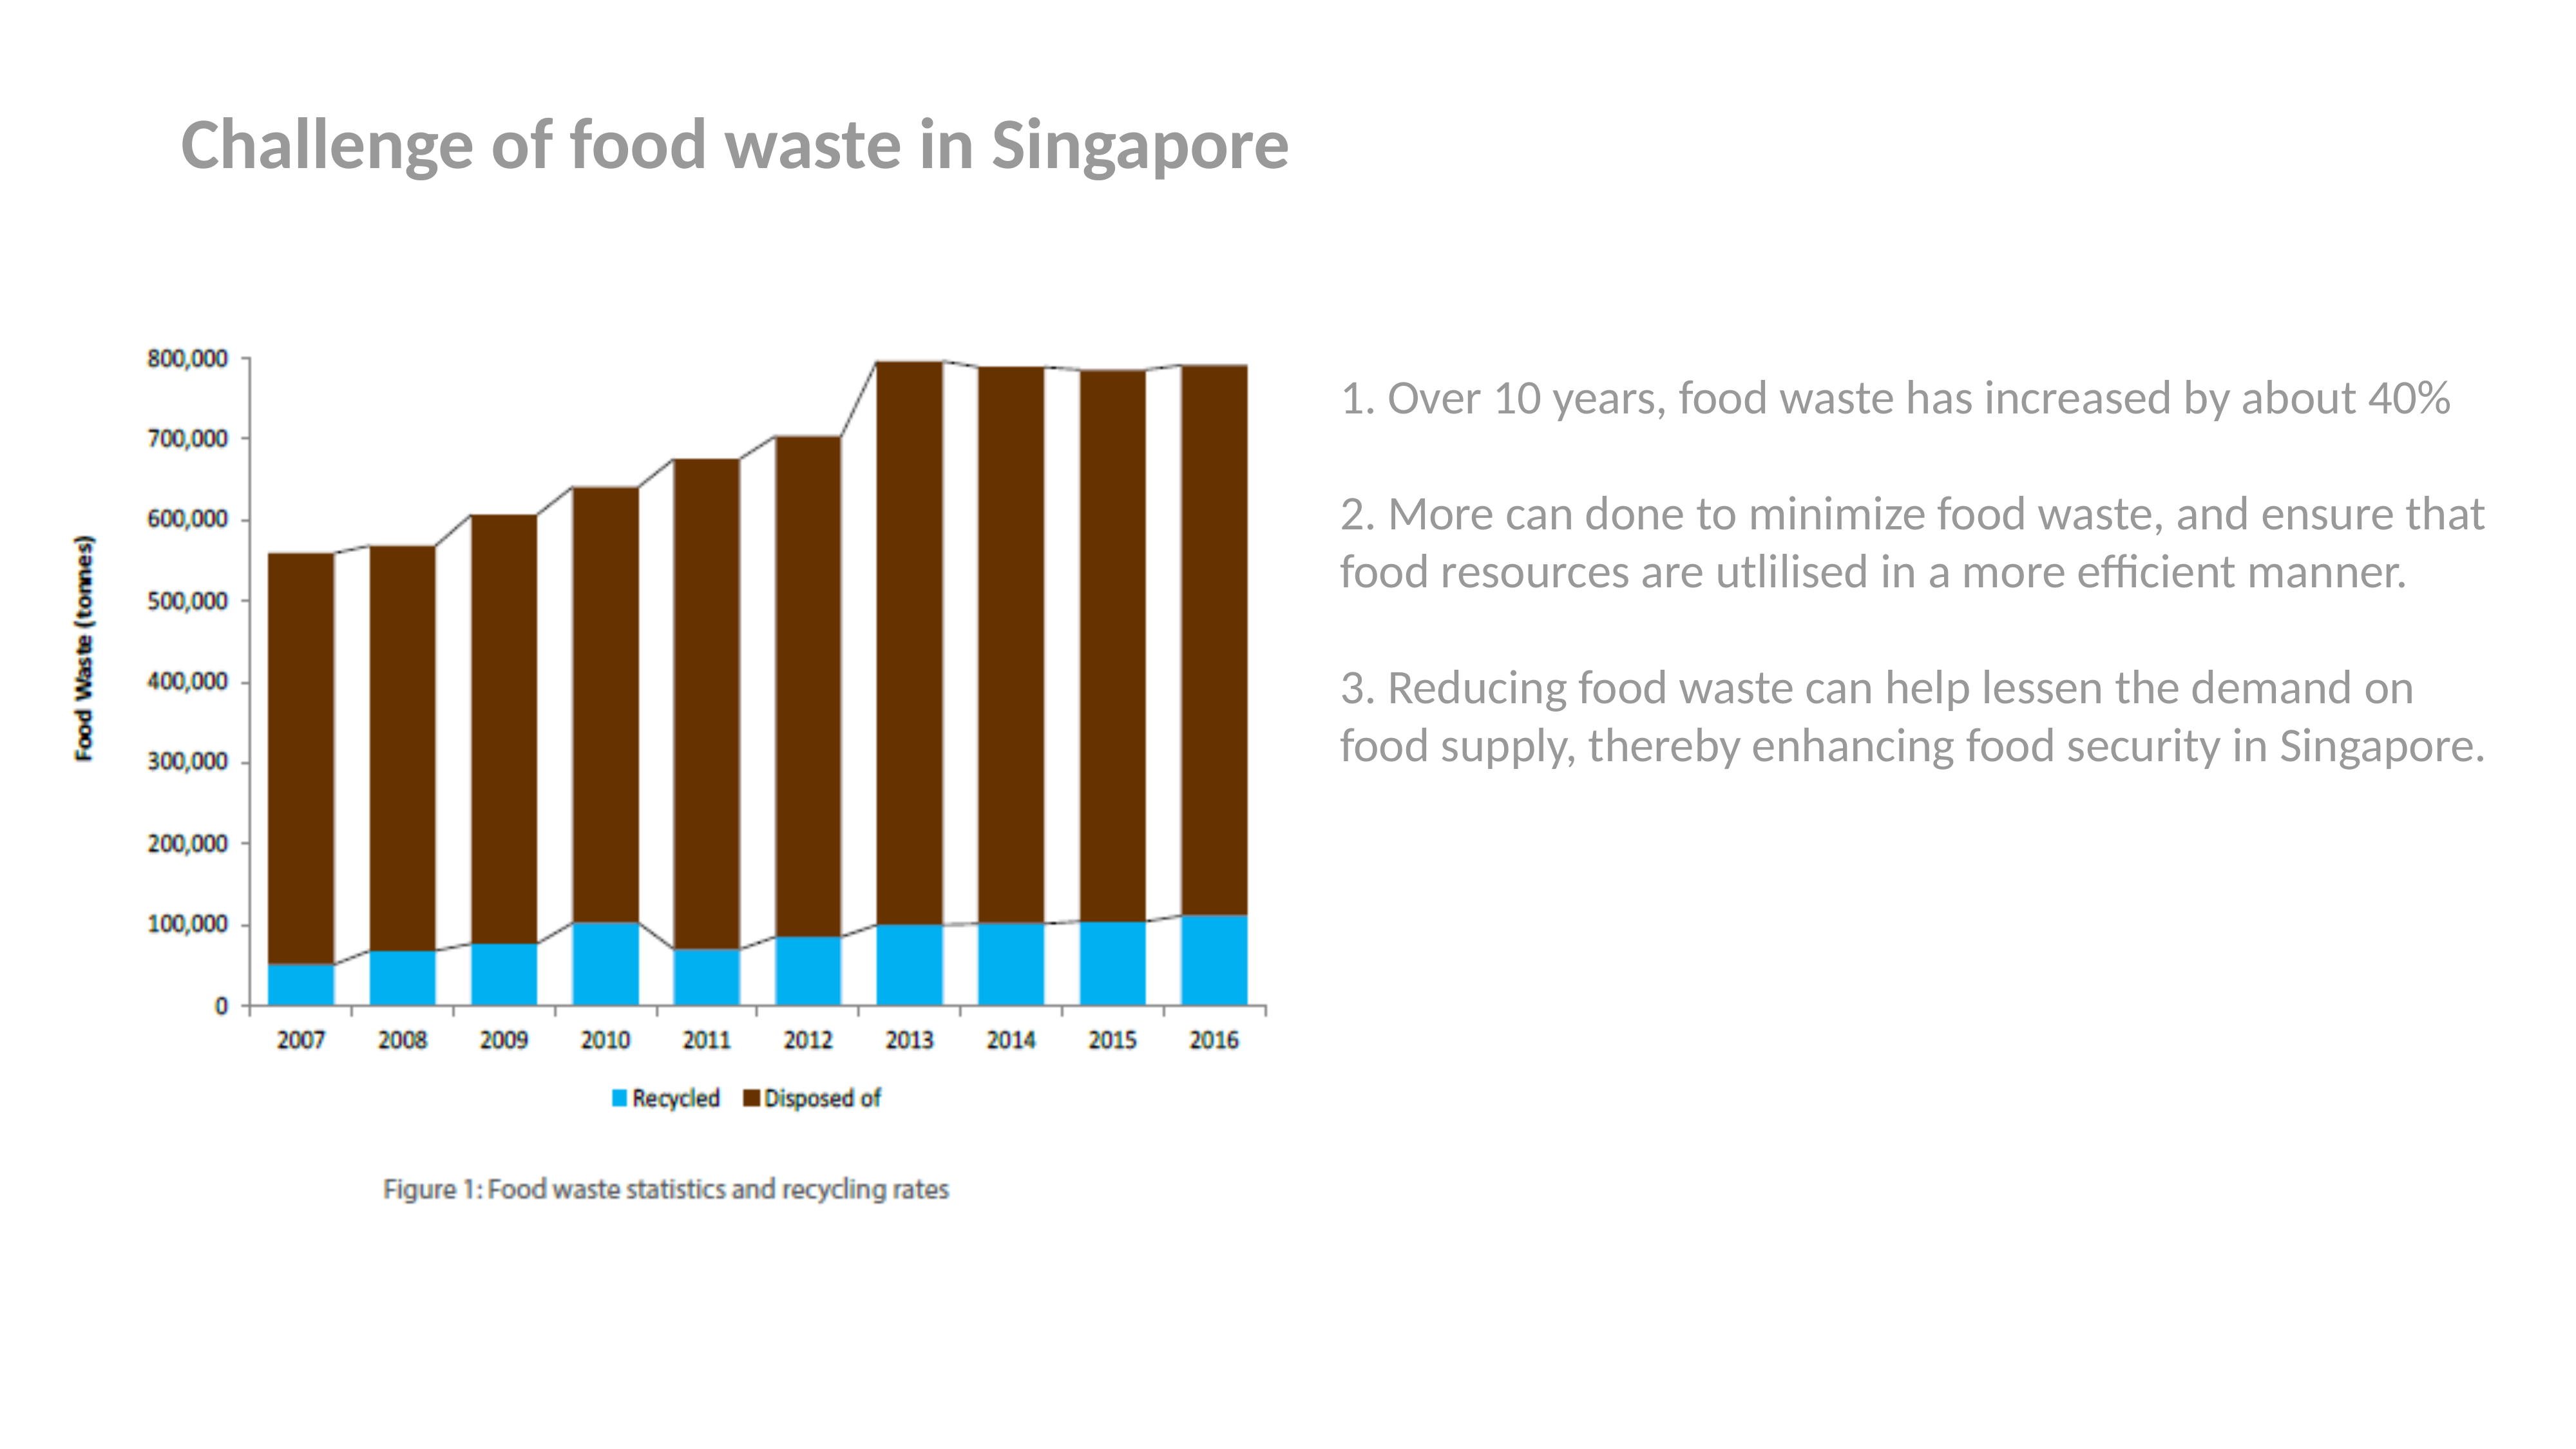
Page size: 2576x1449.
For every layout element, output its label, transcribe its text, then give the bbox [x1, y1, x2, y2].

picture [0, 270, 1375, 1236]
text_box Challenge of food waste in Singapore [171, 91, 1302, 188]
text_box 1. Over 10 years, food waste has increased by about 40% 2. More can done to minimize food waste, and ensure that food resources are utlilised in a more efficient manner. 3. Reducing food waste can help lessen the demand on food supply, thereby enhancing food security in Singapore. [1330, 361, 2508, 777]
